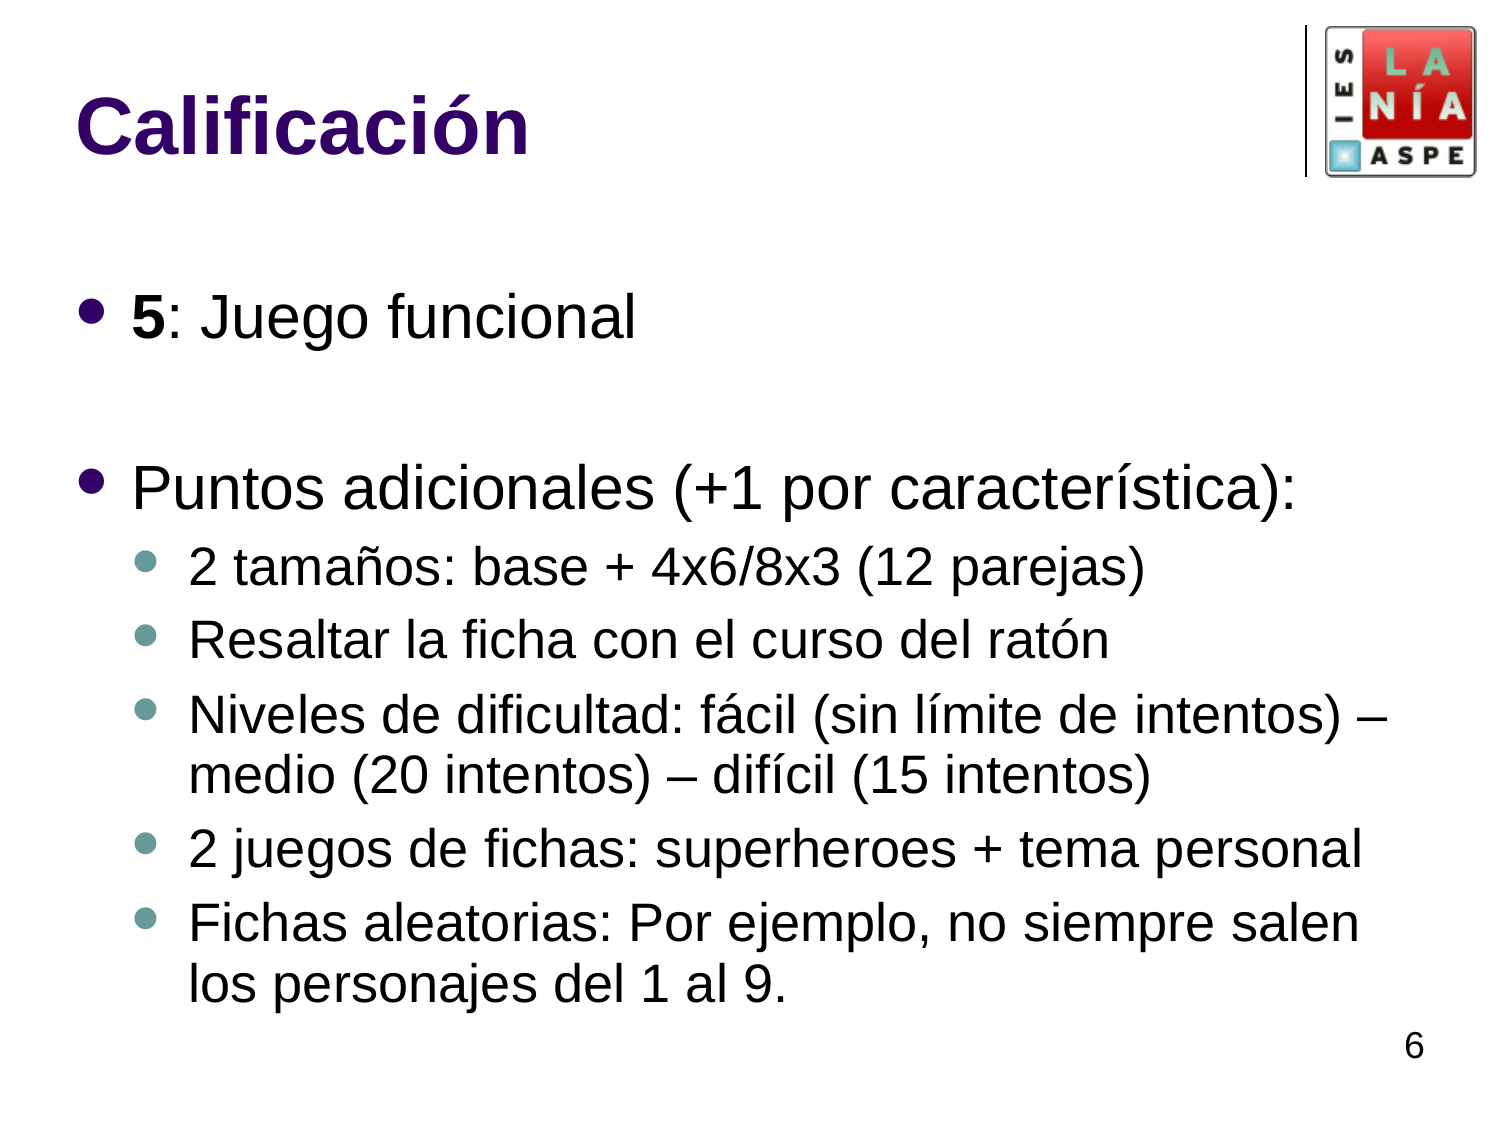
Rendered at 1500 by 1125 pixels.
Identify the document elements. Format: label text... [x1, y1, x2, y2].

title Calificación [74, 20, 1313, 233]
list 5: Juego funcional Puntos adicionales (+1 por característica): 2 tamaños: base + 4x6/8x3 (12 parejas) Resaltar la ficha con el curso del ratón Niveles de dificultad: fácil (sin límite de intentos) – medio (20 intentos) – difícil (15 intentos) 2 juegos de fichas: superheroes + tema personal Fichas aleatorias: Por ejemplo, no siempre salen los personajes del 1 al 9. [75, 282, 1426, 1017]
picture [1325, 26, 1477, 178]
